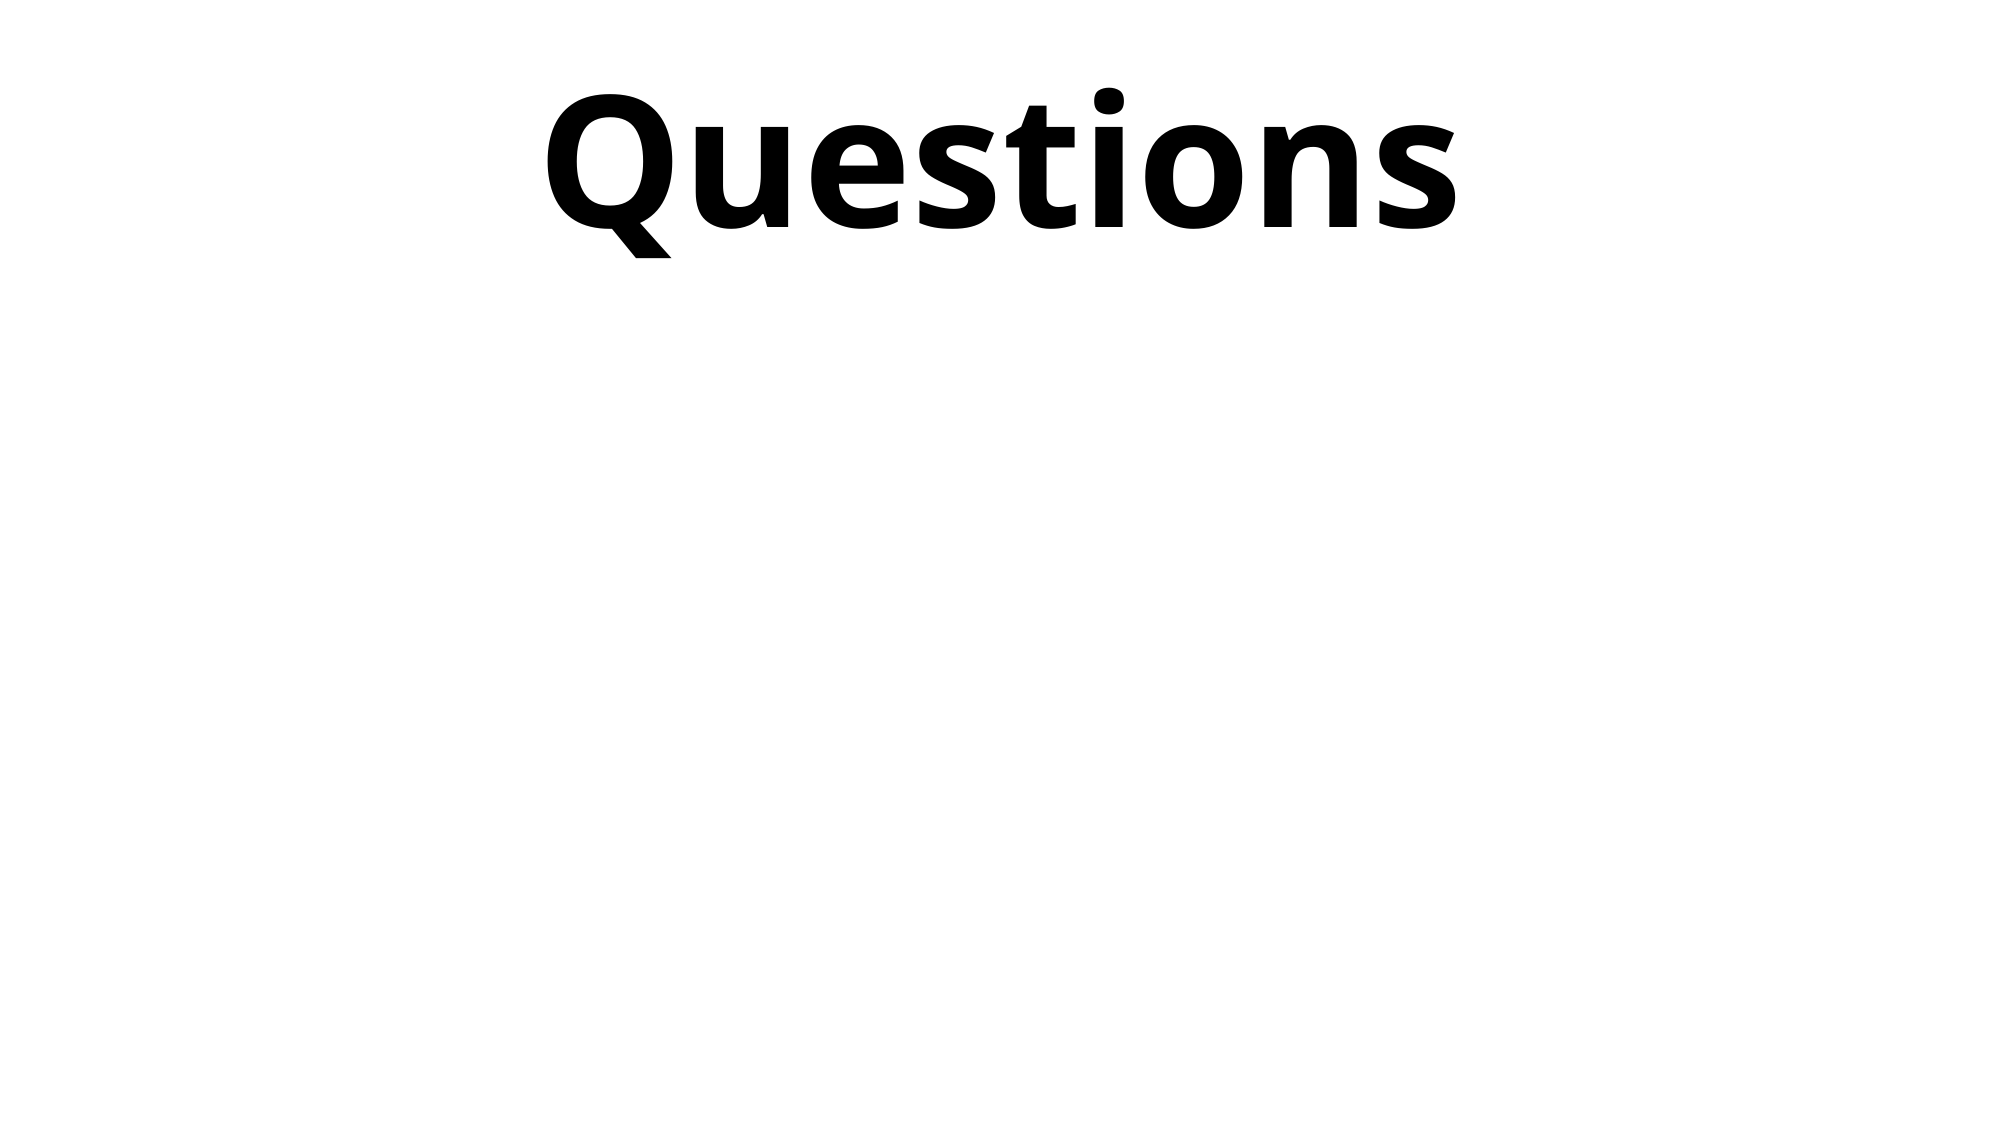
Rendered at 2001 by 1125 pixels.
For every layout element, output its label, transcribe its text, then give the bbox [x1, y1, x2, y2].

title Questions [137, 59, 1863, 278]
